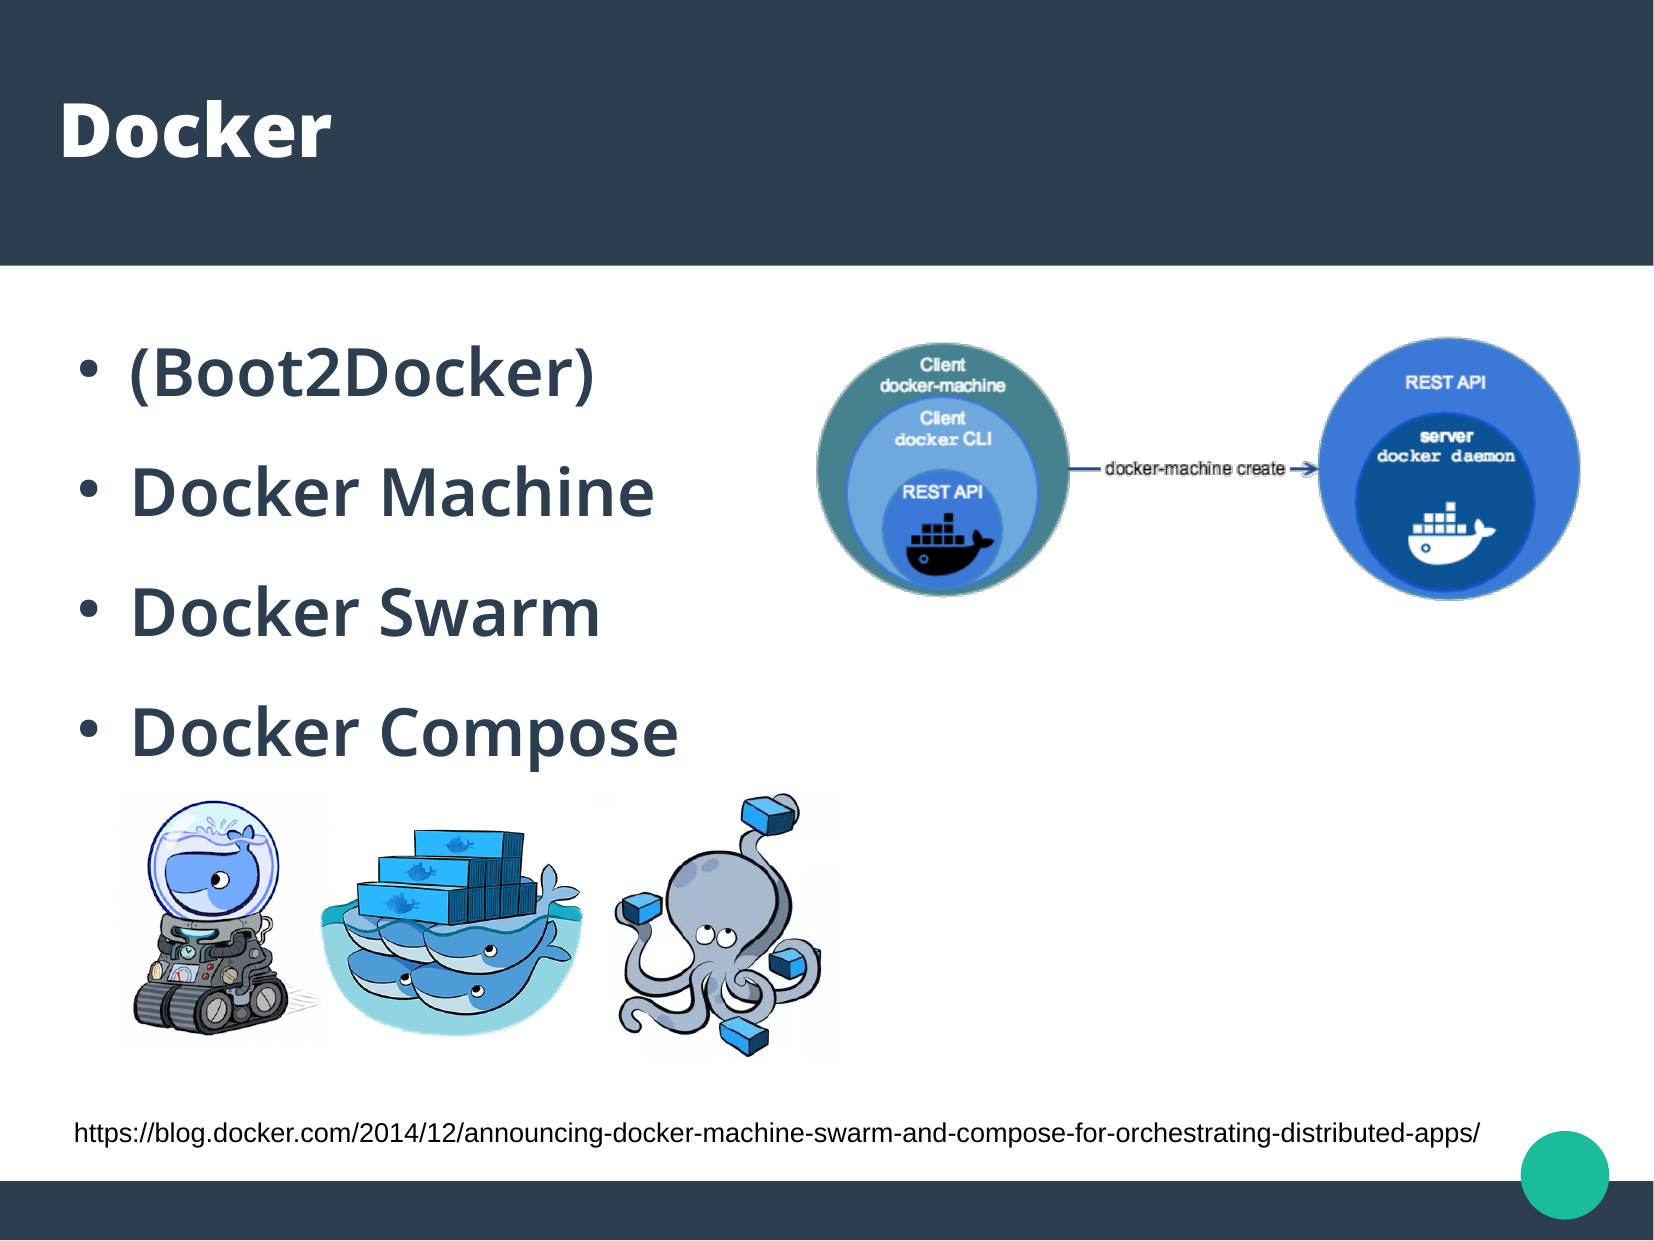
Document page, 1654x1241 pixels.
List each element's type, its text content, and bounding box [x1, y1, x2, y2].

list (Boot2Docker) Docker Machine Docker Swarm Docker Compose [59, 324, 1595, 1110]
picture [118, 791, 841, 1063]
title Docker [59, 49, 1595, 207]
picture [803, 324, 1595, 619]
text_box https://blog.docker.com/2014/12/announcing-docker-machine-swarm-and-compose-for-orchestrating-distributed-apps/ [59, 1110, 1603, 1162]
